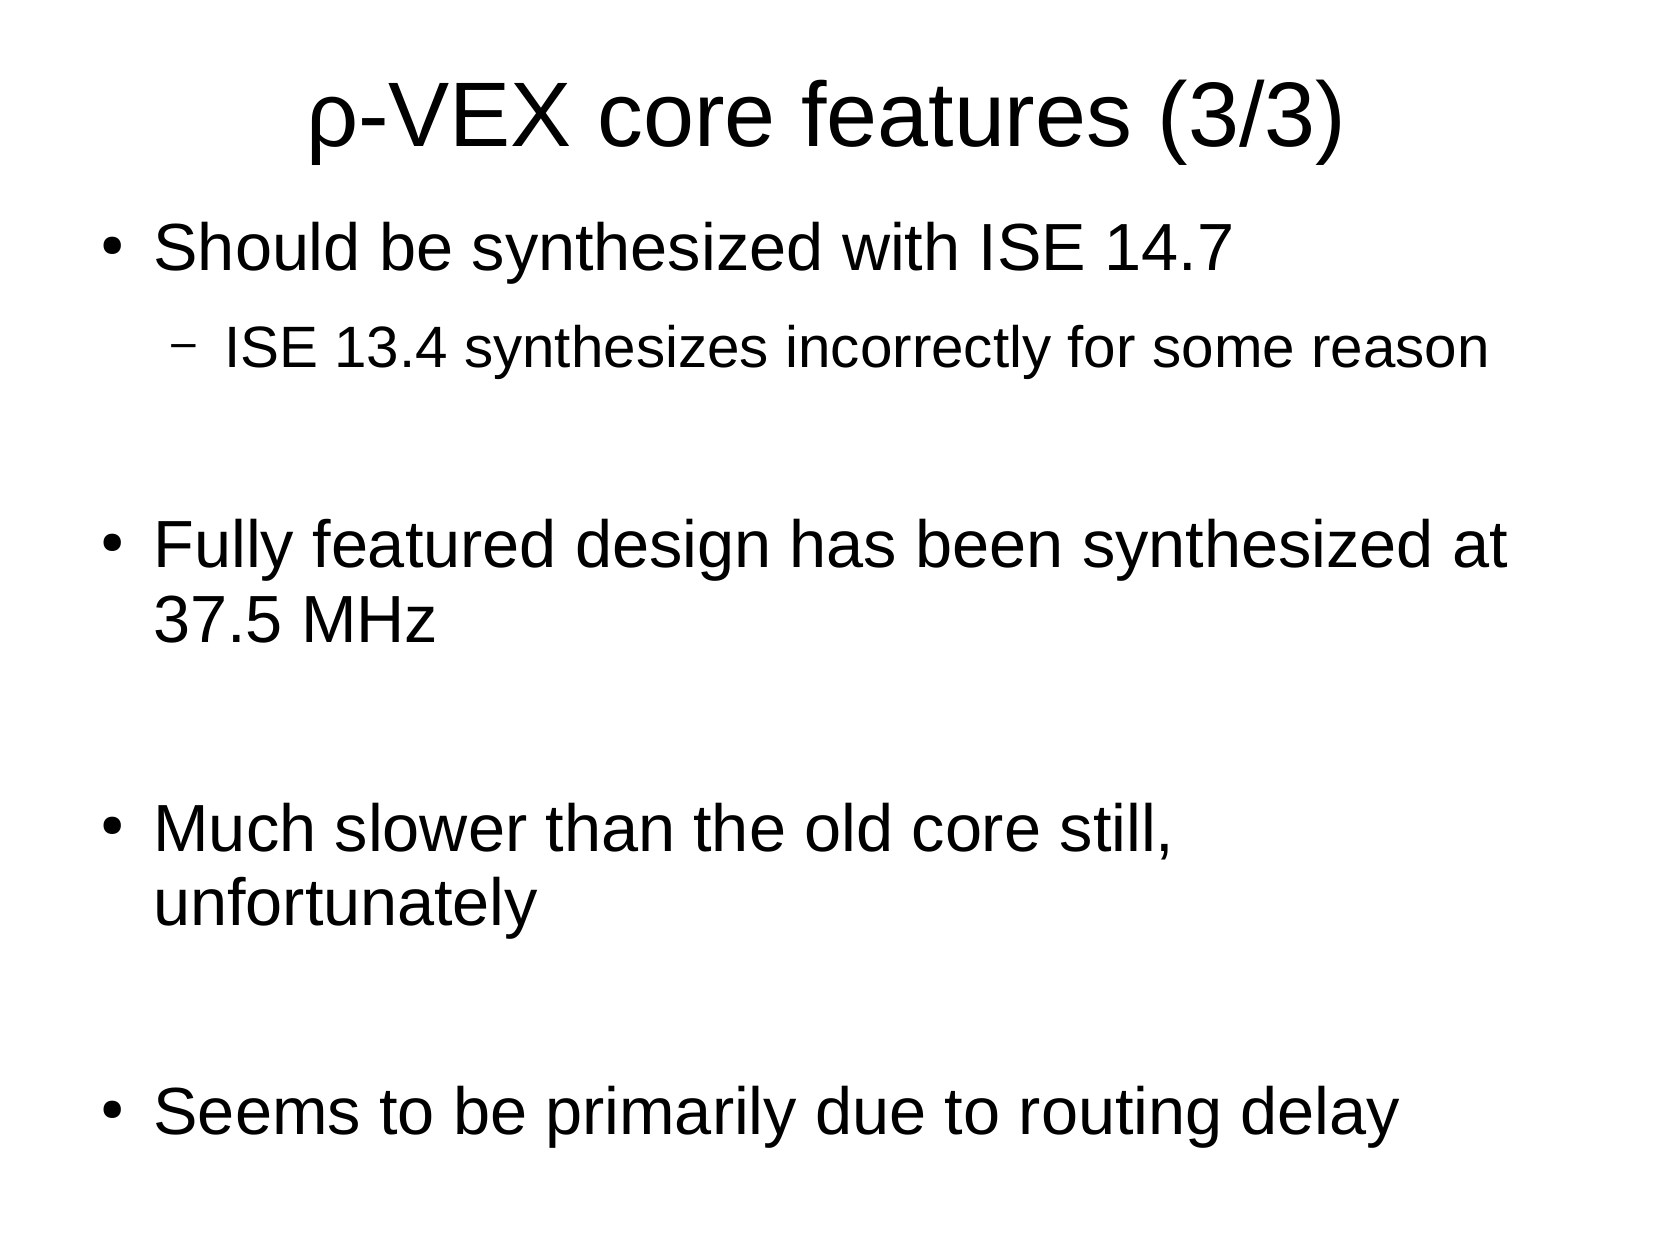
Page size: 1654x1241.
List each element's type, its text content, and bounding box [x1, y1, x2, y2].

list Should be synthesized with ISE 14.7 ISE 13.4 synthesizes incorrectly for some reason Fully featured design has been synthesized at 37.5 MHz Much slower than the old core still, unfortunately Seems to be primarily due to routing delay [82, 210, 1571, 1171]
title ρ-VEX core features (3/3) [82, 49, 1571, 181]
